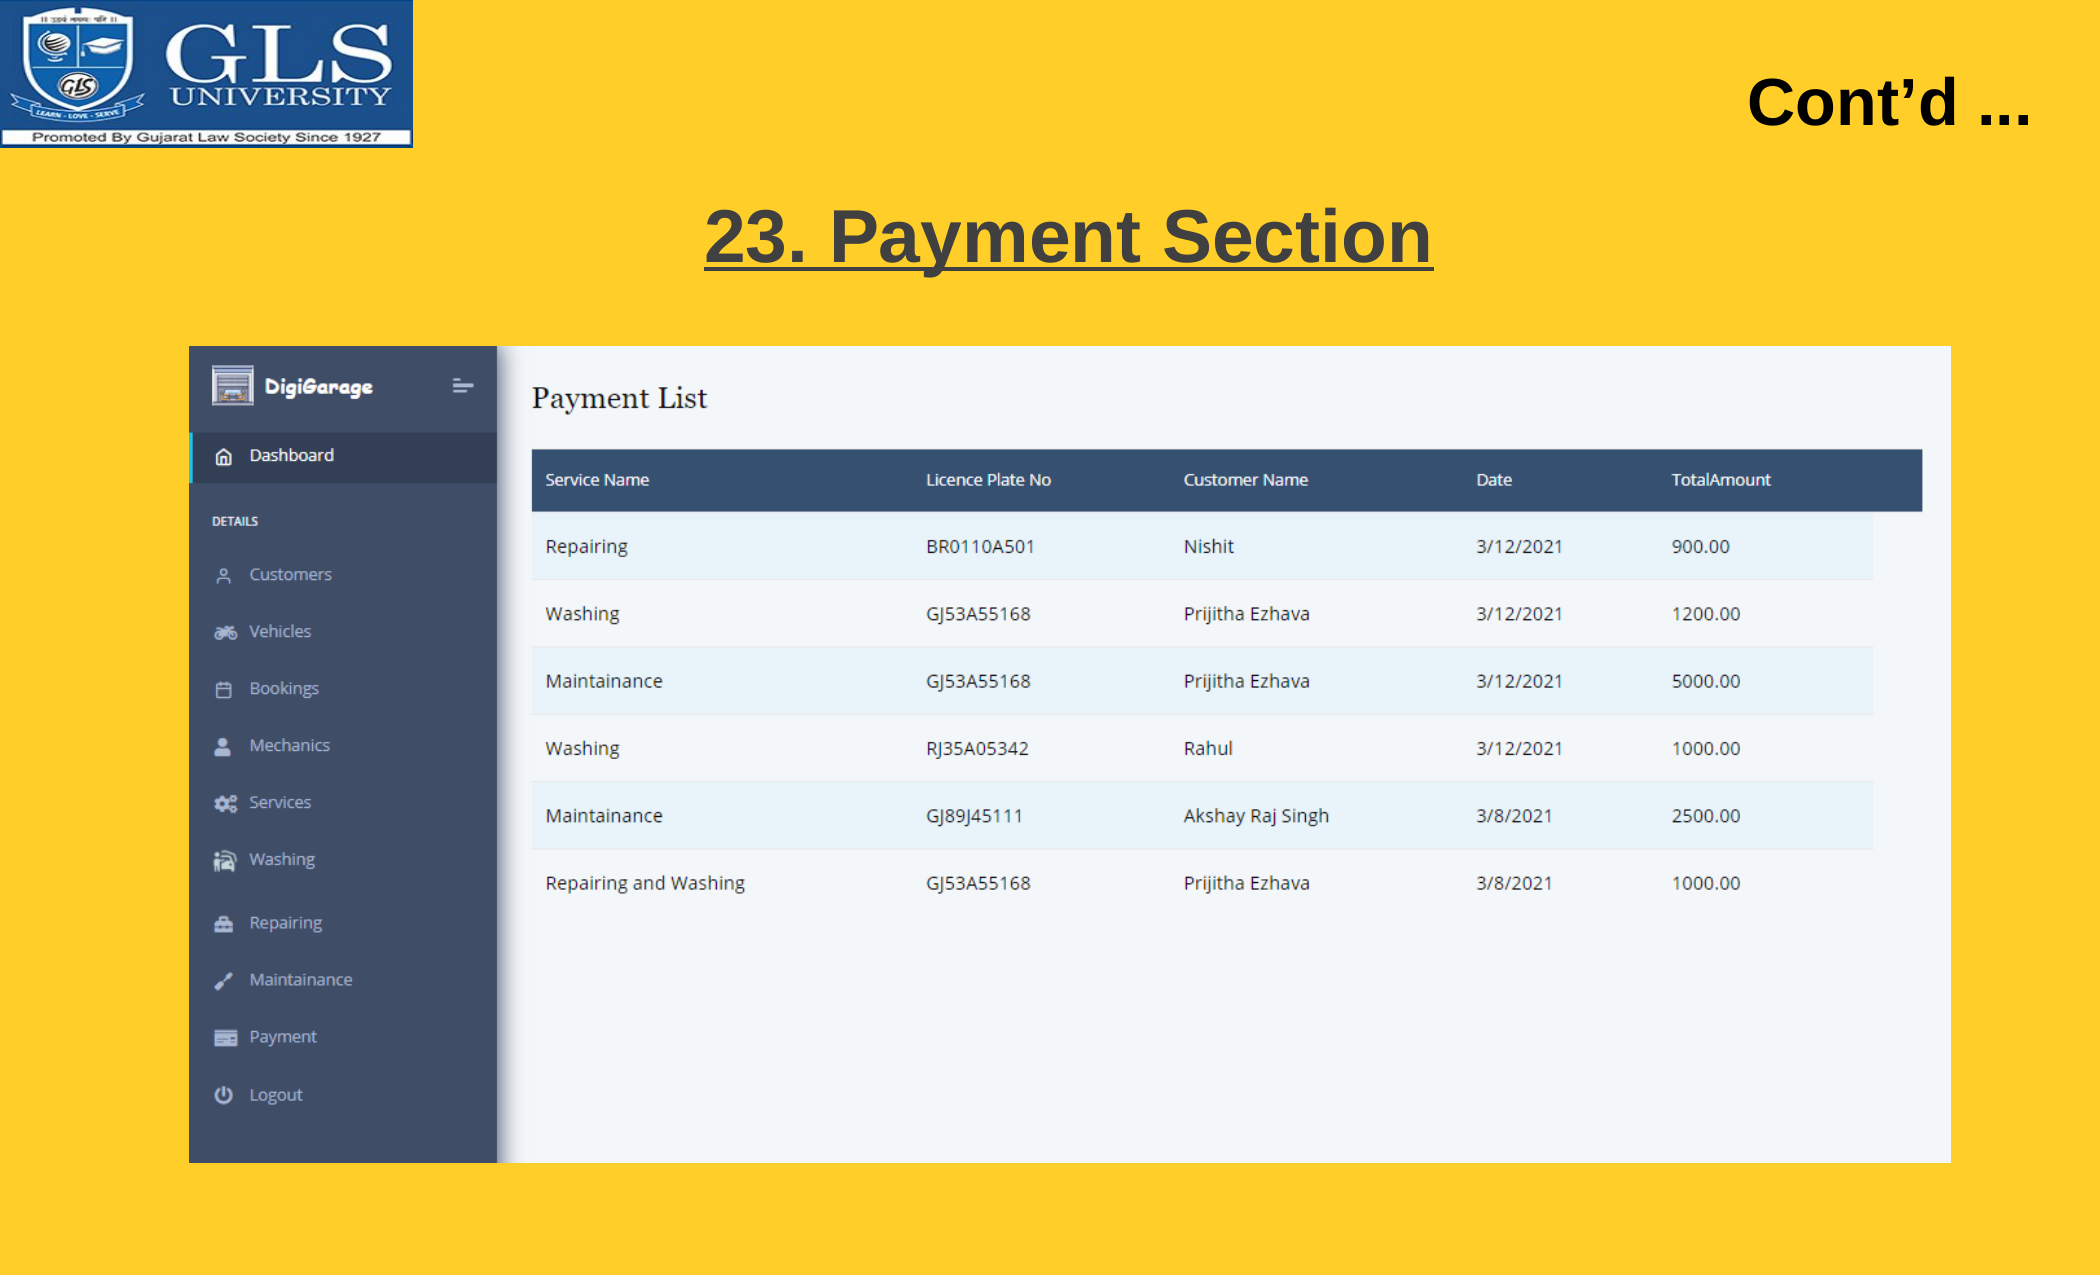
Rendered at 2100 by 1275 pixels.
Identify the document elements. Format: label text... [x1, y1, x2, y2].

picture [189, 346, 1951, 1163]
text_box Cont’d ... [1732, 57, 2063, 147]
text_box 23. Payment Section [675, 187, 1463, 346]
picture [0, 0, 413, 148]
